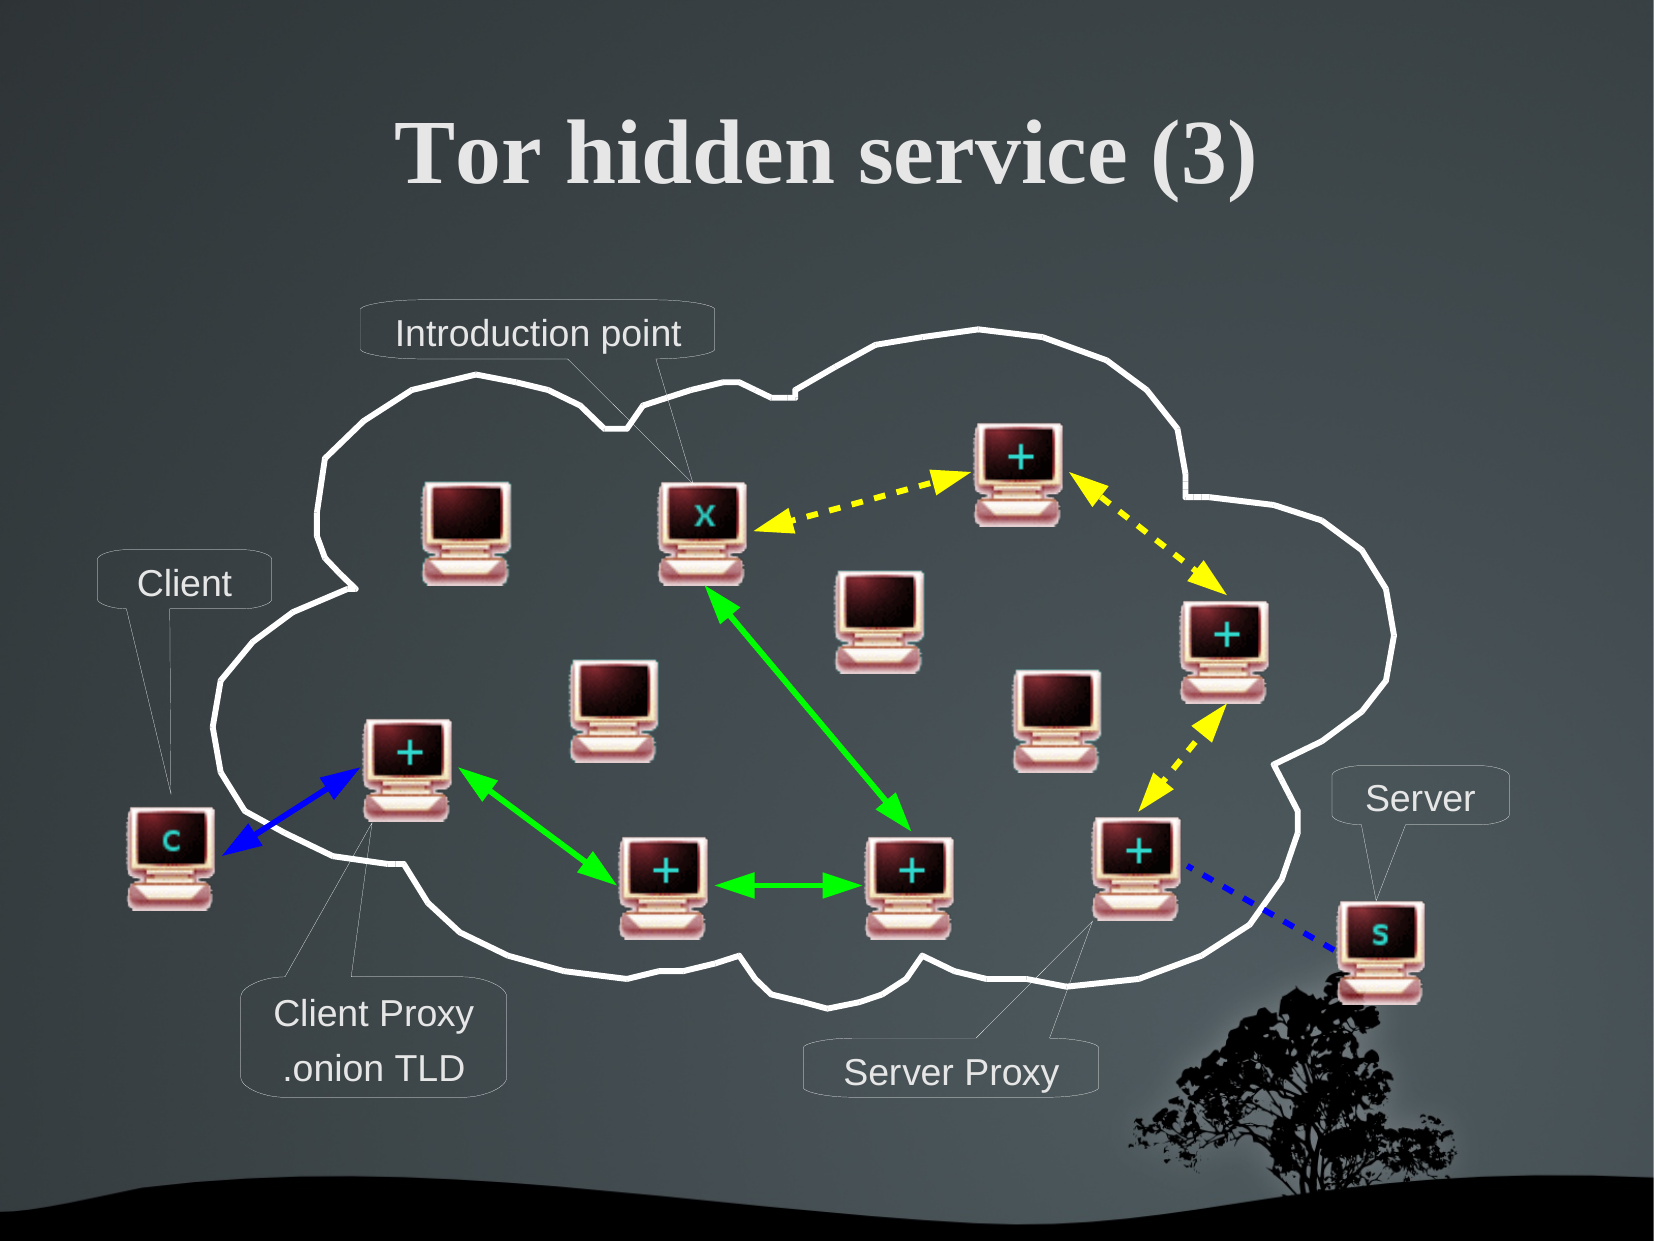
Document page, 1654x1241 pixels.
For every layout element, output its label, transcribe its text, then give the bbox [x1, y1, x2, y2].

chart [82, 290, 1571, 1109]
title Tor hidden service (3) [82, 49, 1571, 257]
picture [0, 0, 1654, 1241]
